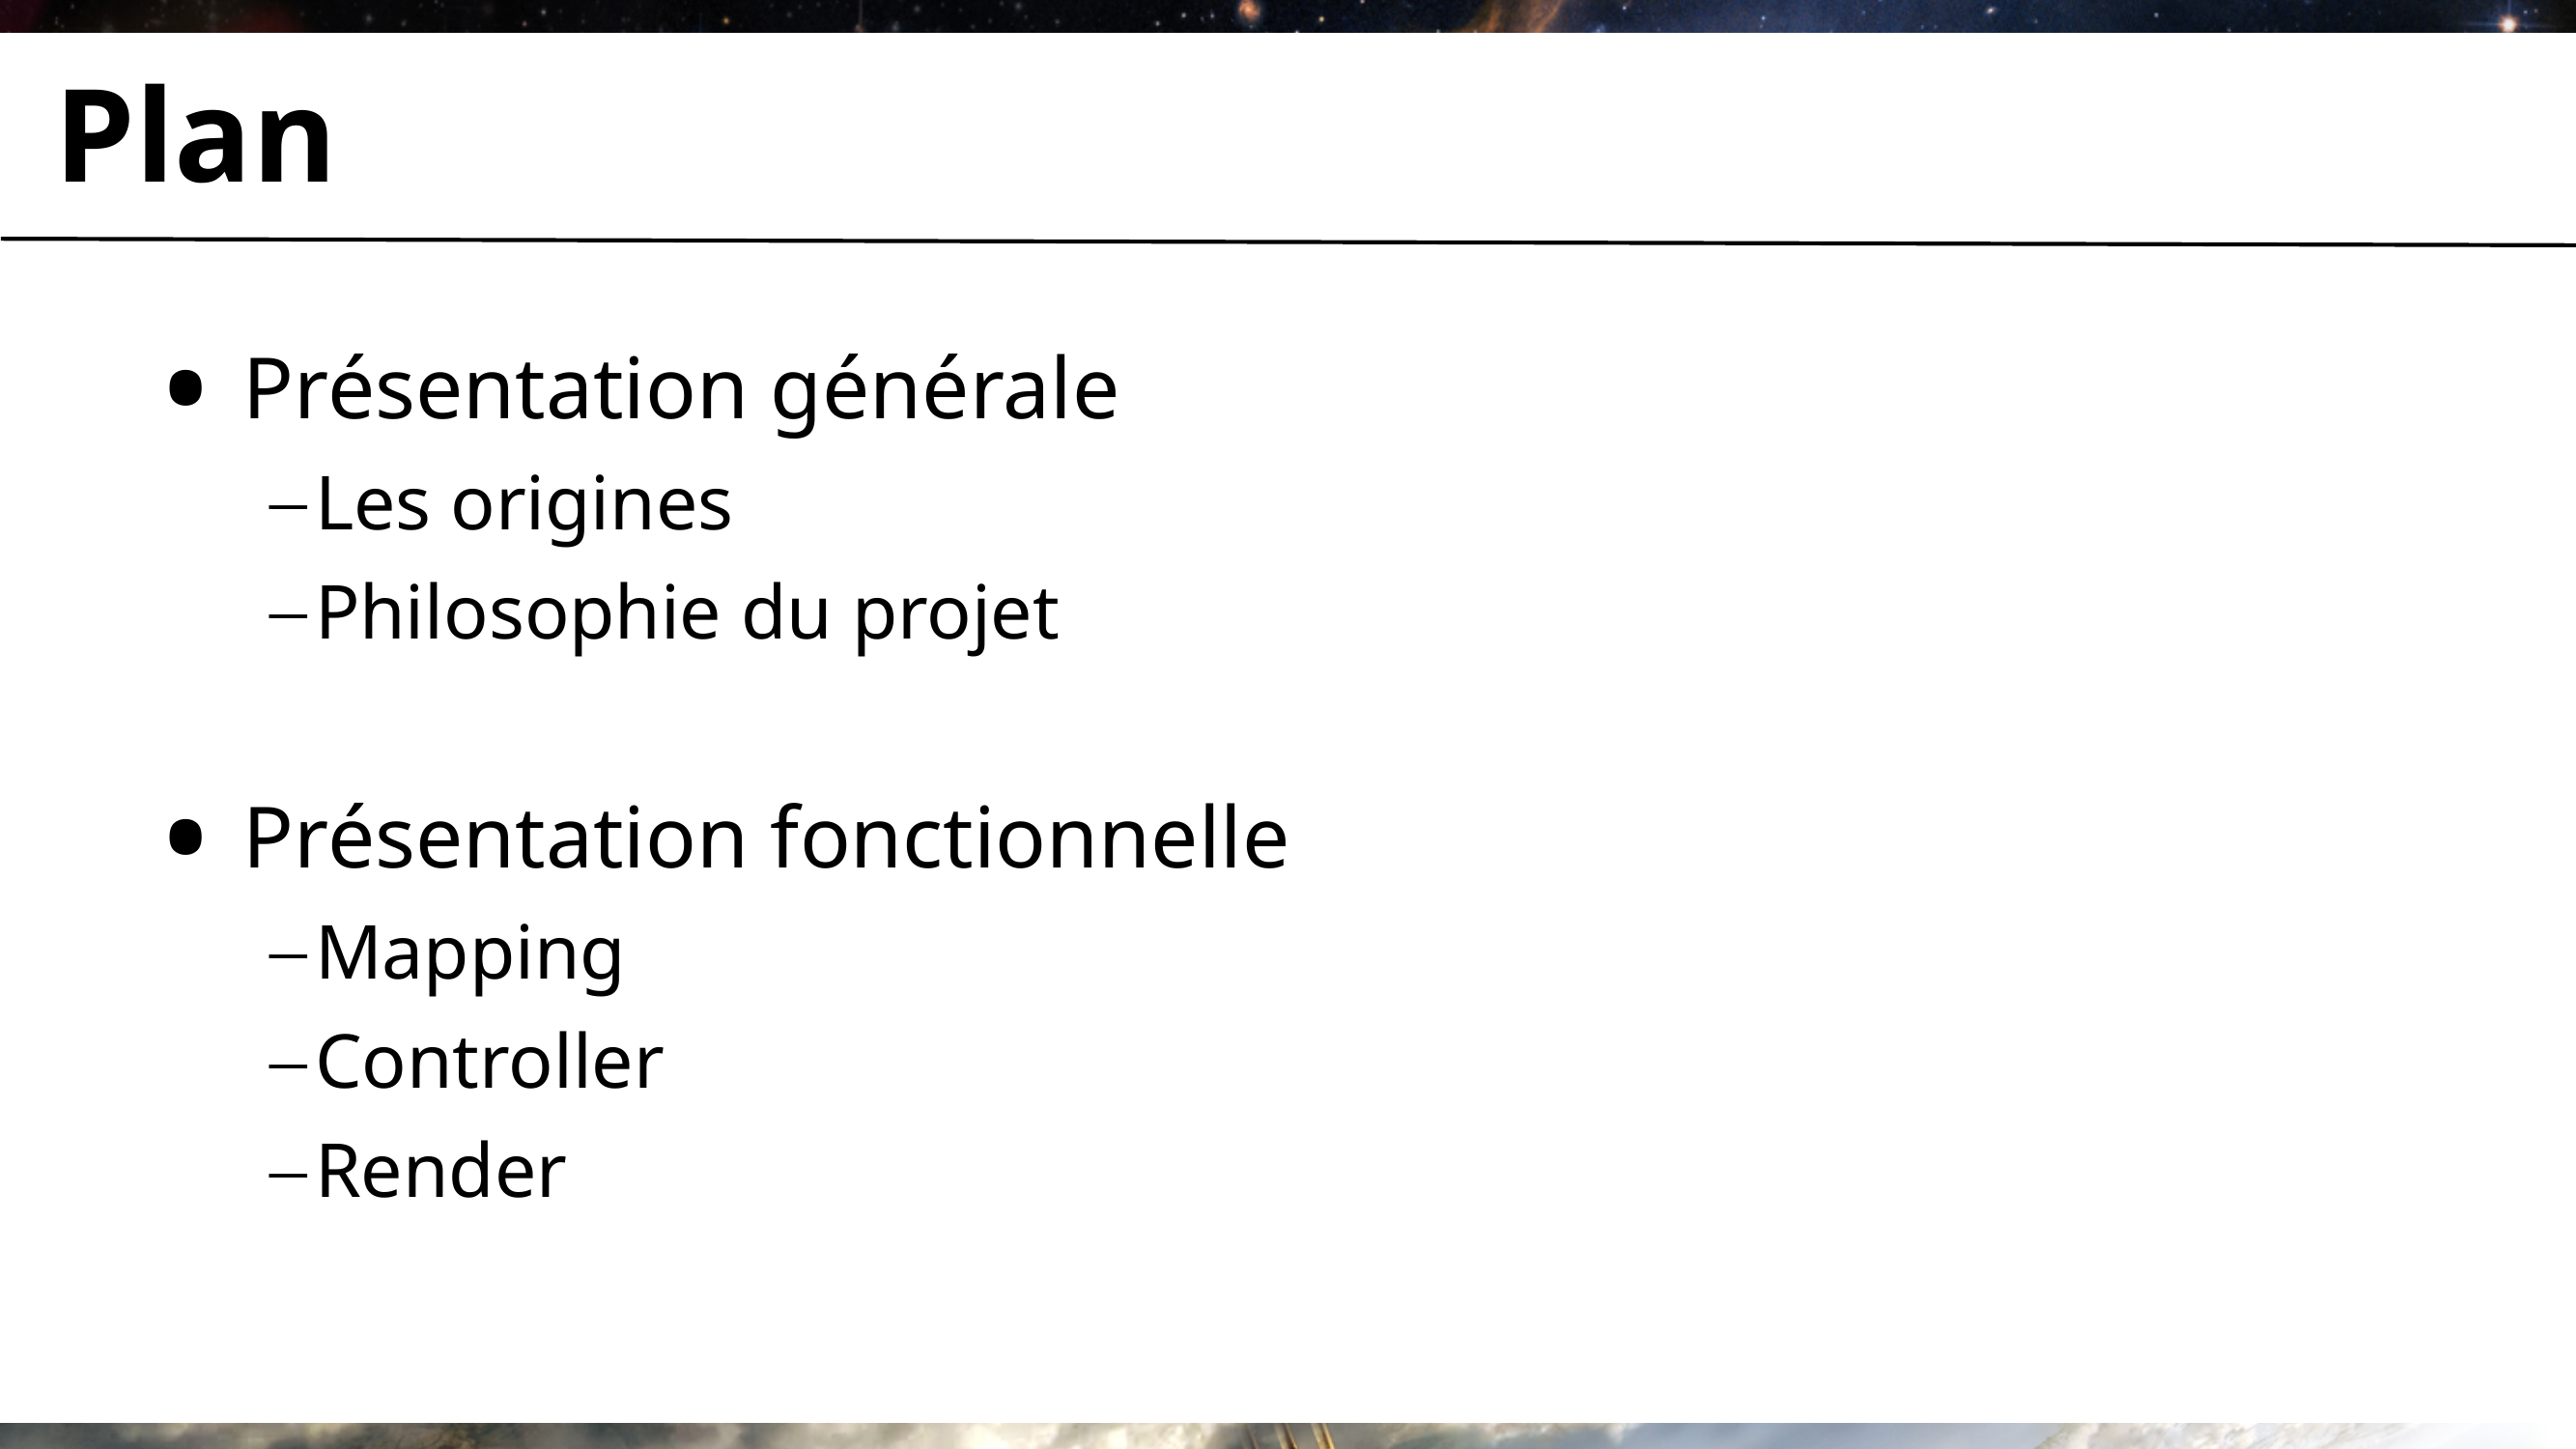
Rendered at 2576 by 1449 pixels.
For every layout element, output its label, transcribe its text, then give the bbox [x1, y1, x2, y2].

picture [0, 0, 2576, 33]
title Plan [45, 12, 2528, 250]
picture [0, 1423, 2576, 1449]
list Présentation générale Les origines Philosophie du projet Présentation fonctionnelle Mapping Controller Render [116, 326, 2457, 1387]
